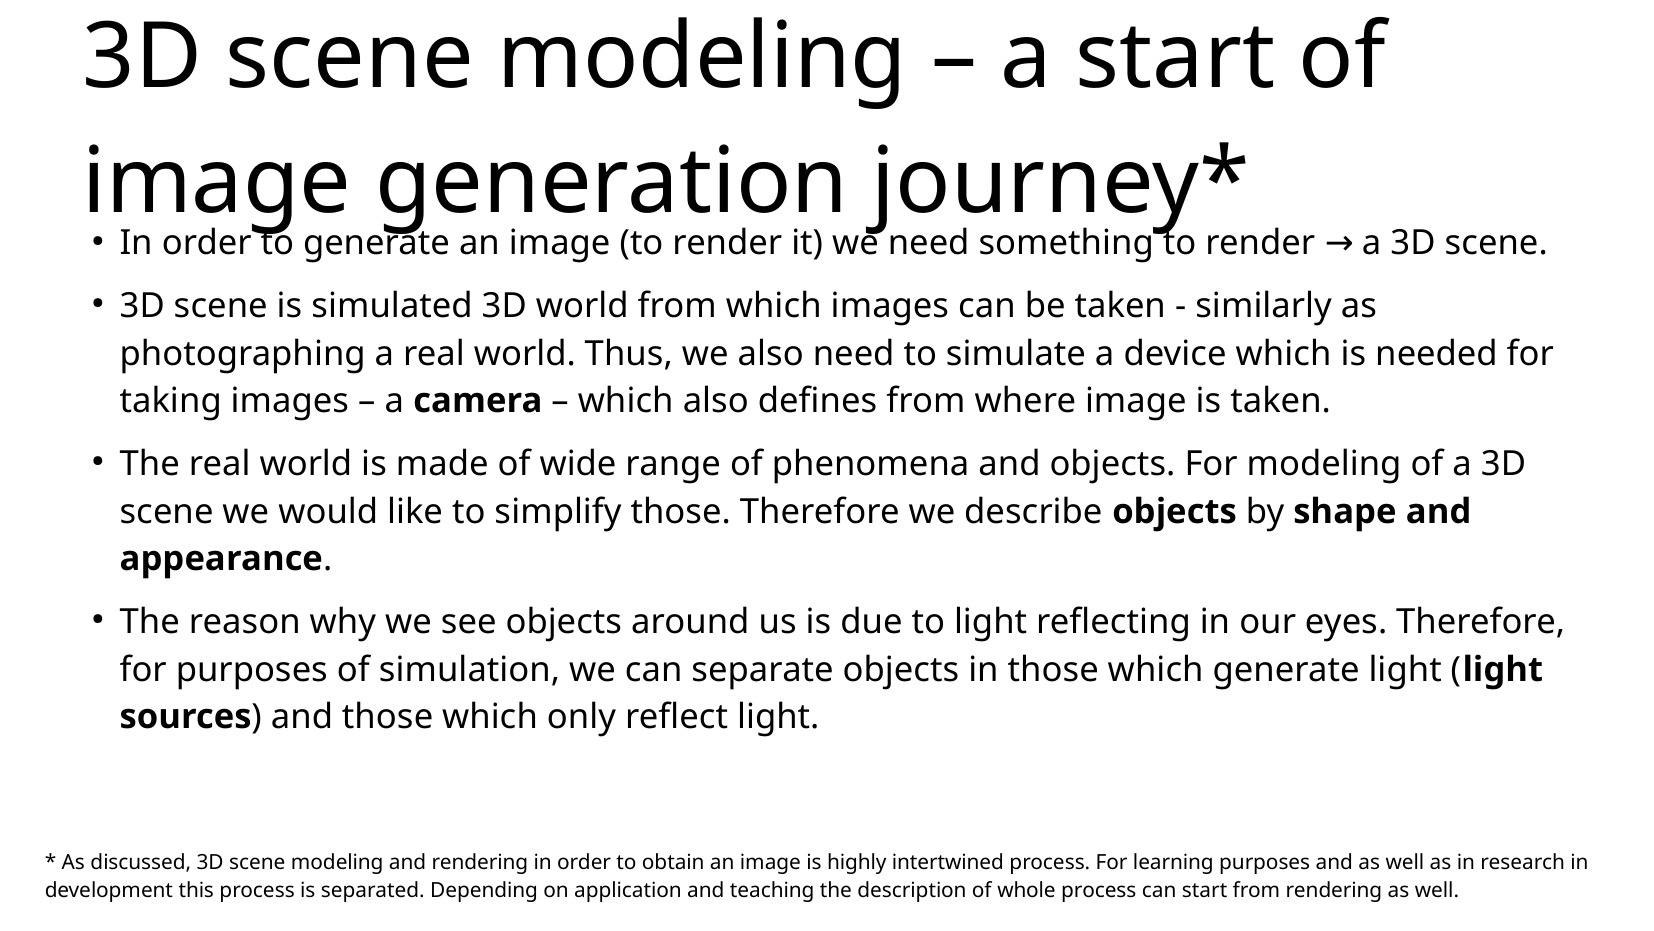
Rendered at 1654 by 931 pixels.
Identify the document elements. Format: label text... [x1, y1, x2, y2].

text_box * As discussed, 3D scene modeling and rendering in order to obtain an image is highly intertwined process. For learning purposes and as well as in research in development this process is separated. Depending on application and teaching the description of whole process can start from rendering as well. [30, 840, 1606, 907]
list In order to generate an image (to render it) we need something to render → a 3D scene. 3D scene is simulated 3D world from which images can be taken - similarly as photographing a real world. Thus, we also need to simulate a device which is needed for taking images – a camera – which also defines from where image is taken. The real world is made of wide range of phenomena and objects. For modeling of a 3D scene we would like to simplify those. Therefore we describe objects by shape and appearance. The reason why we see objects around us is due to light reflecting in our eyes. Therefore, for purposes of simulation, we can separate objects in those which generate light (light sources) and those which only reflect light. [82, 217, 1571, 758]
title 3D scene modeling – a start of image generation journey* [82, 0, 1571, 217]
